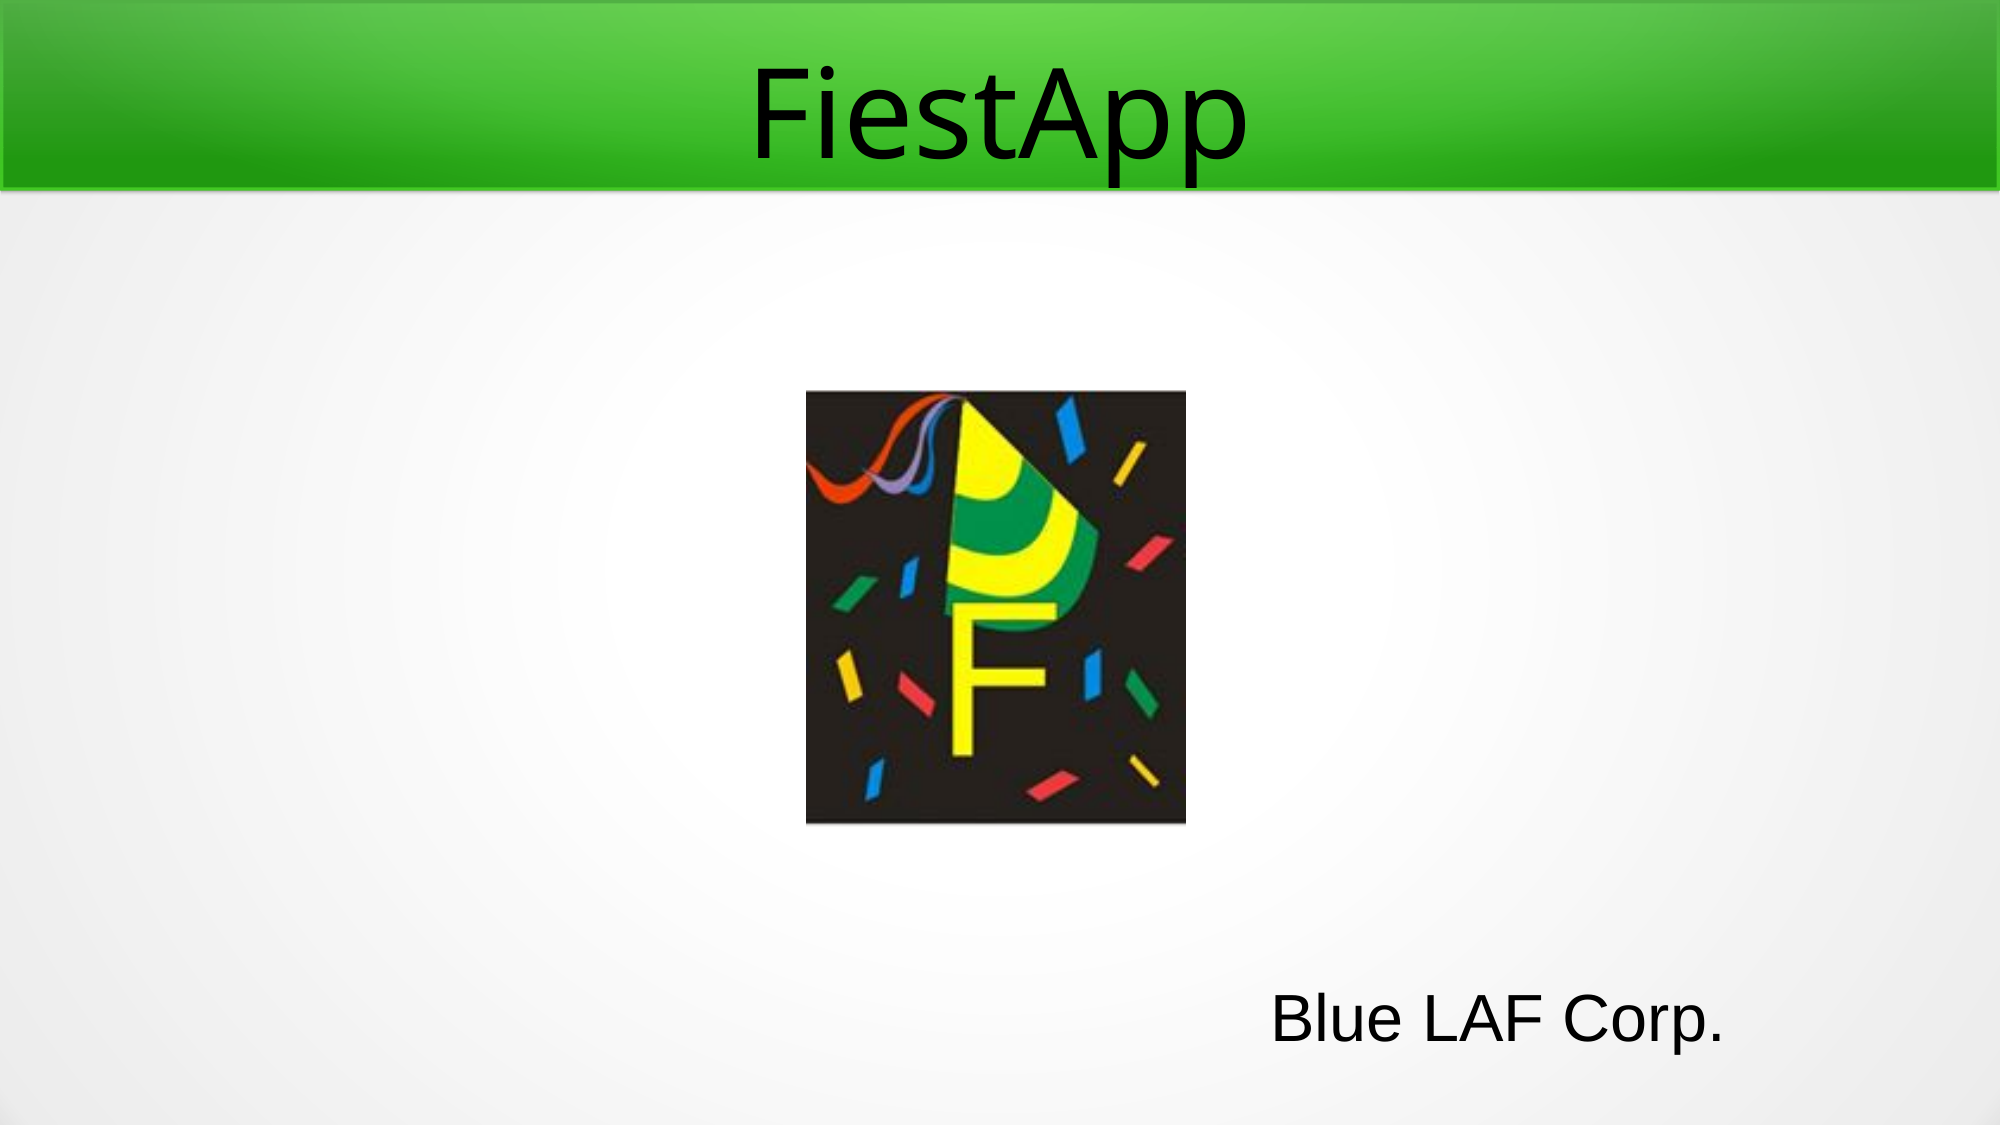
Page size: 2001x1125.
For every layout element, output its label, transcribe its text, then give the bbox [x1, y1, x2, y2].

picture [806, 390, 1186, 829]
subtitle Blue LAF Corp. [996, 967, 2000, 1125]
title FiestApp [99, 42, 1900, 172]
